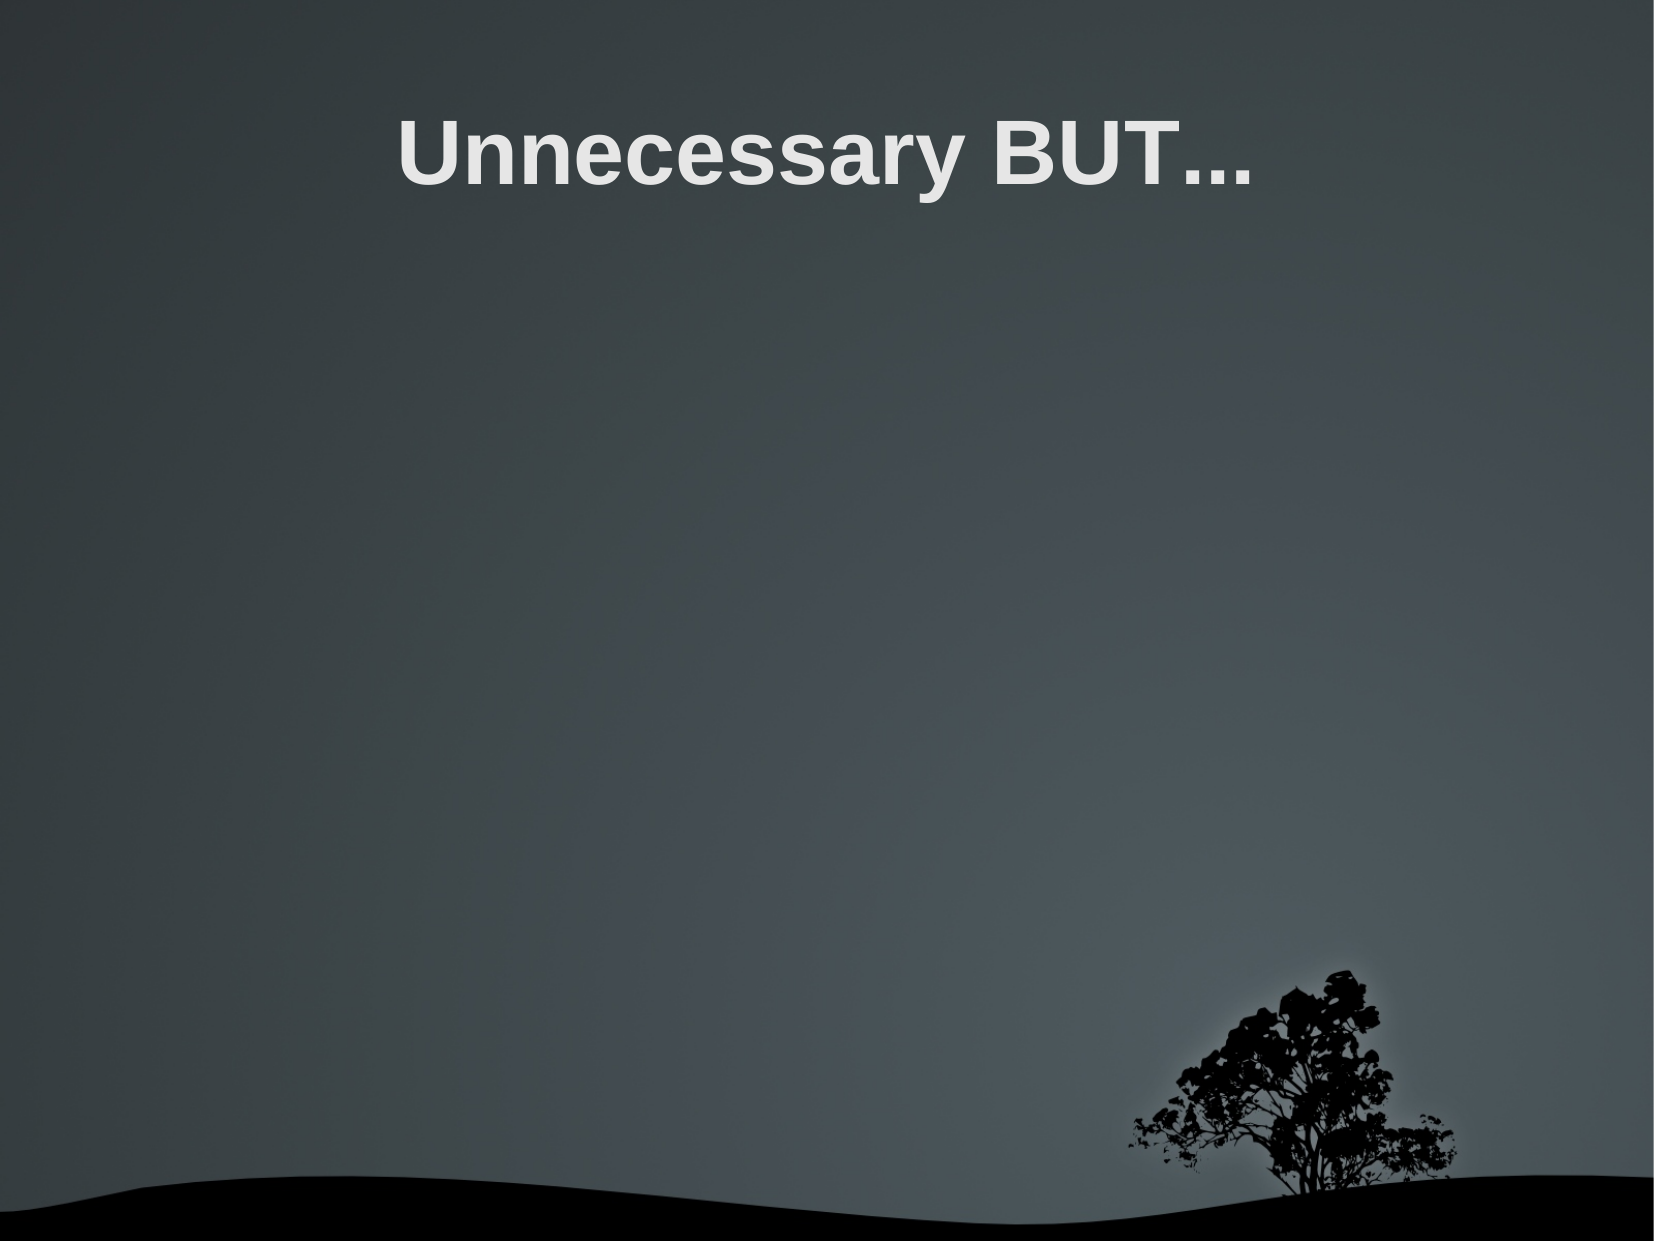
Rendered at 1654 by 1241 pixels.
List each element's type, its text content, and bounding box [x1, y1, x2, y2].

title Unnecessary BUT... [82, 49, 1571, 257]
picture [0, 0, 1654, 1241]
